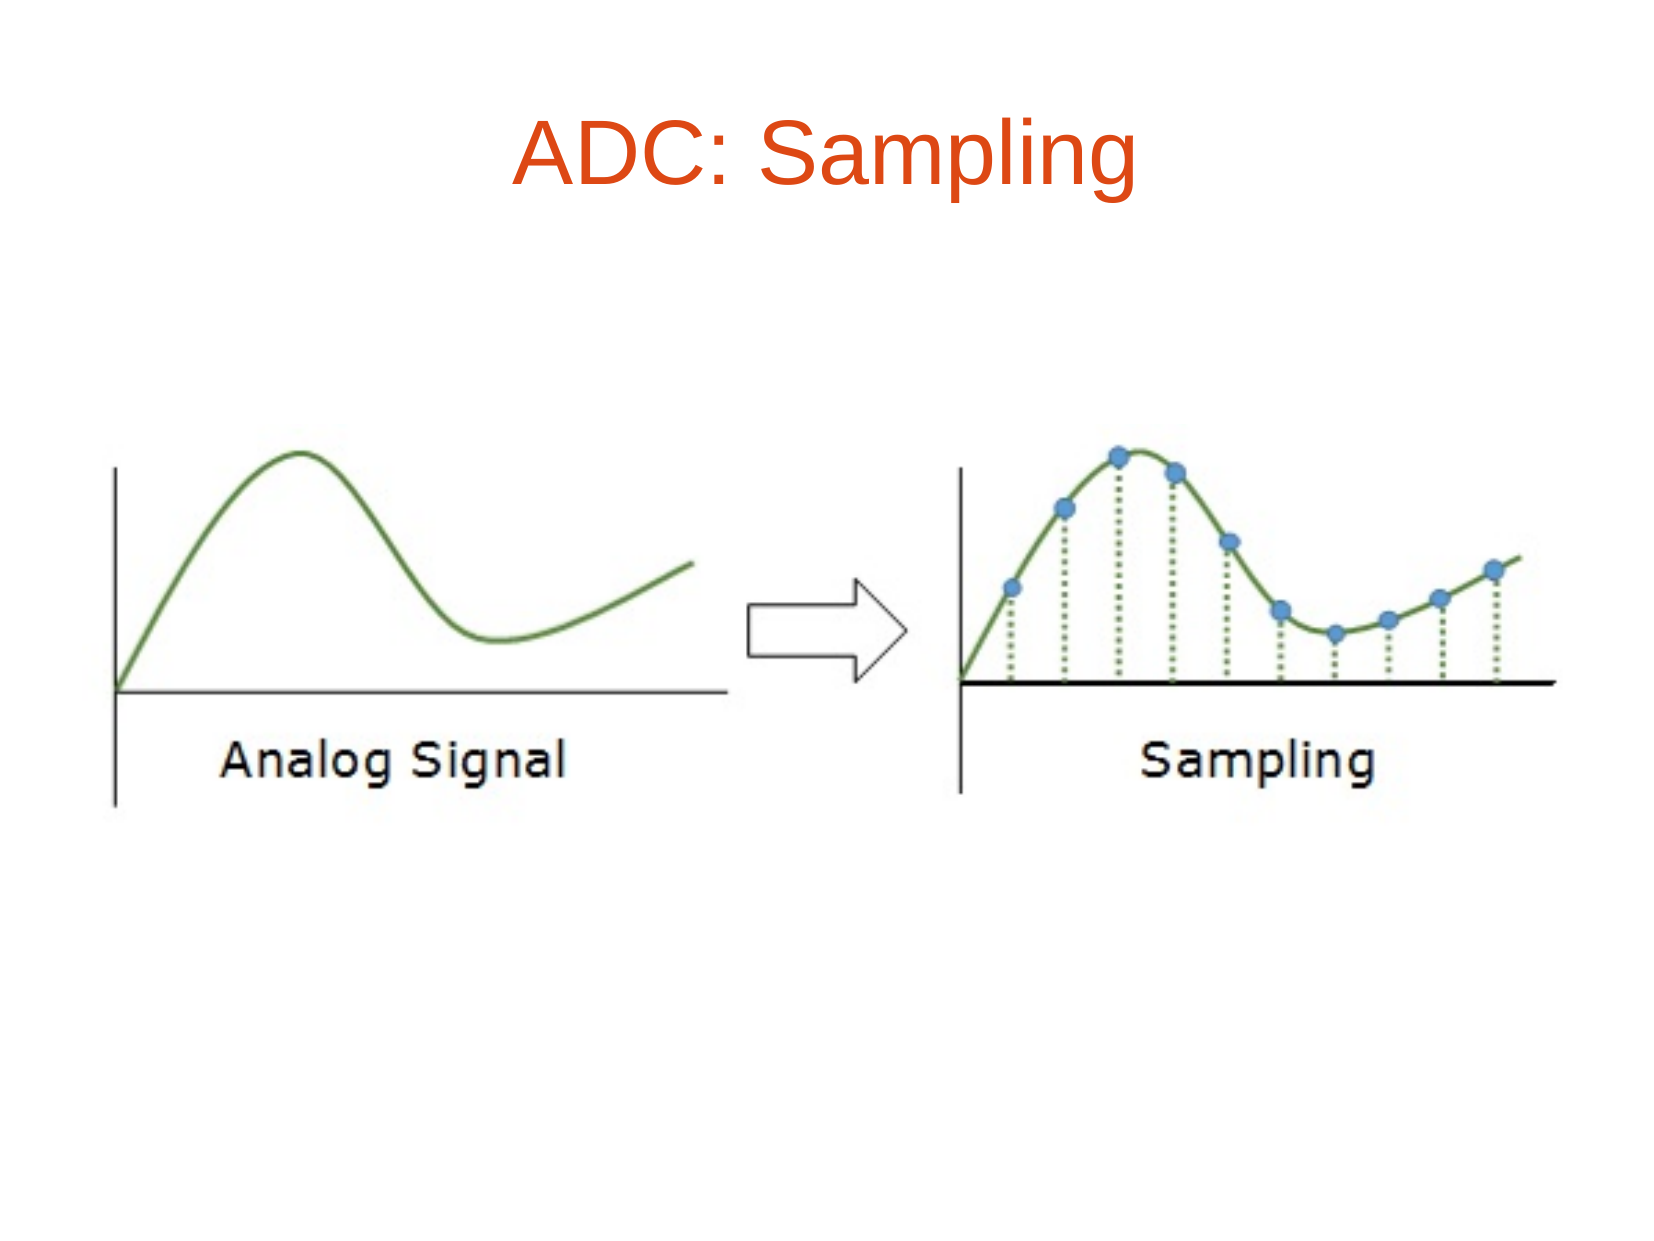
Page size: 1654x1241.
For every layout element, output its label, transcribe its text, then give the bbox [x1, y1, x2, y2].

picture [82, 424, 1571, 875]
title ADC: Sampling [82, 49, 1571, 257]
